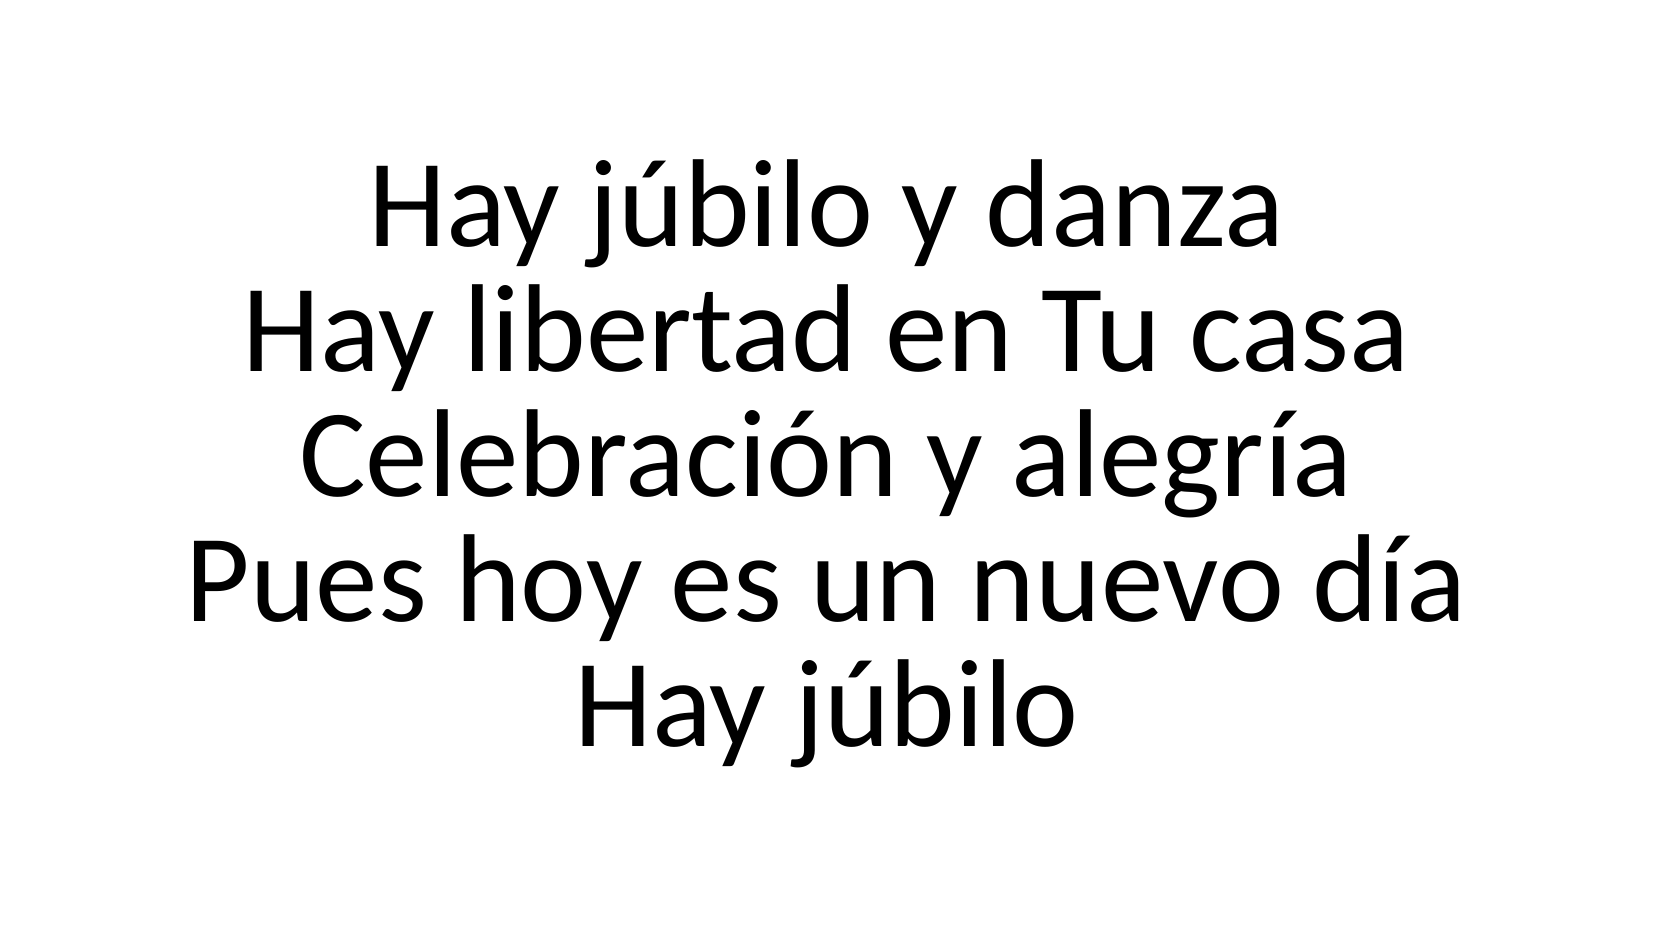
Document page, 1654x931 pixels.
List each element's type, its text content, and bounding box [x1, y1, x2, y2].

title Hay júbilo y danza Hay libertad en Tu casa Celebración y alegría Pues hoy es un nuevo día Hay júbilo [0, 0, 1654, 931]
